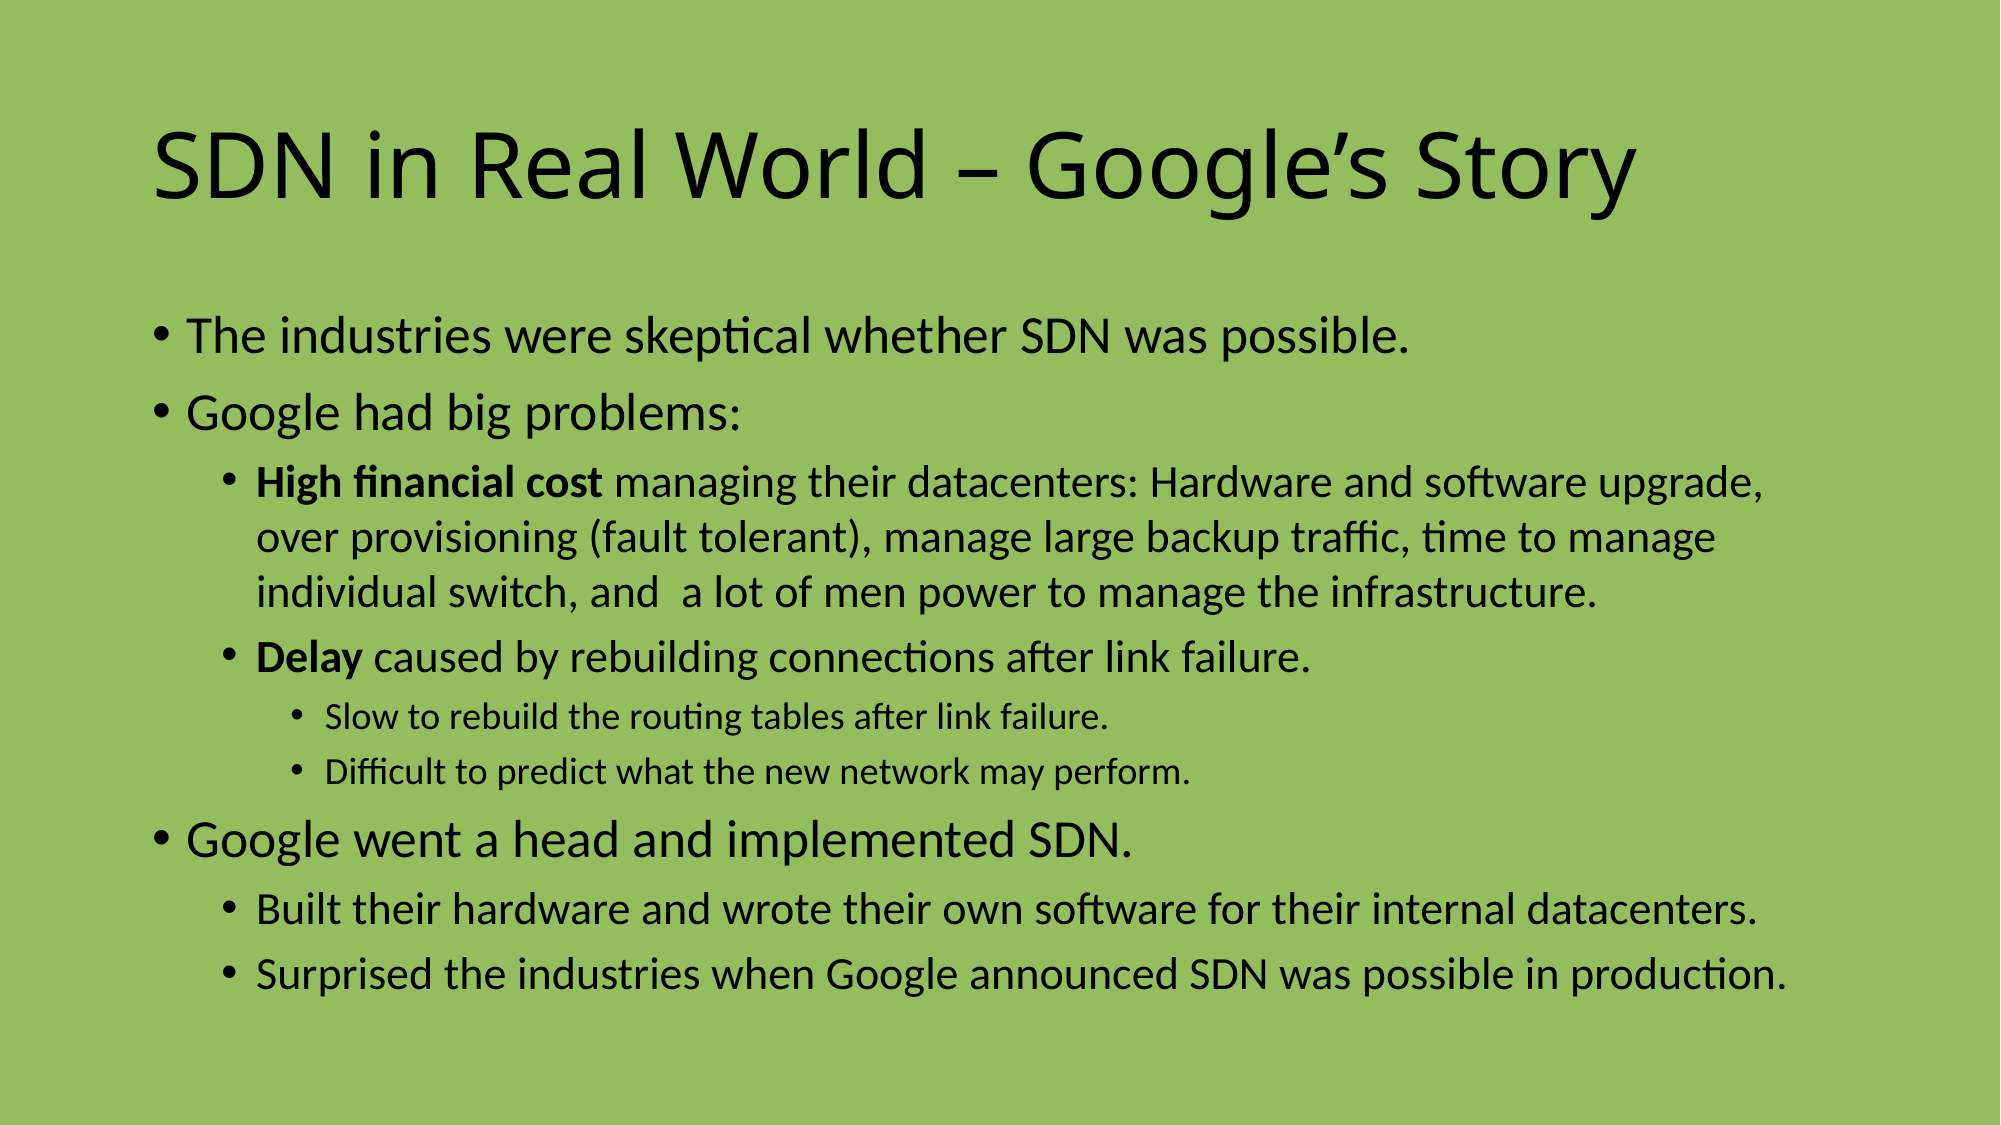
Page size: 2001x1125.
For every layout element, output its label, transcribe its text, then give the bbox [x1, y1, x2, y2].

list The industries were skeptical whether SDN was possible. Google had big problems: High financial cost managing their datacenters: Hardware and software upgrade, over provisioning (fault tolerant), manage large backup traffic, time to manage individual switch, and a lot of men power to manage the infrastructure. Delay caused by rebuilding connections after link failure. Slow to rebuild the routing tables after link failure. Difficult to predict what the new network may perform. Google went a head and implemented SDN. Built their hardware and wrote their own software for their internal datacenters. Surprised the industries when Google announced SDN was possible in production. [137, 299, 1863, 1109]
title SDN in Real World – Google’s Story [137, 59, 1863, 278]
